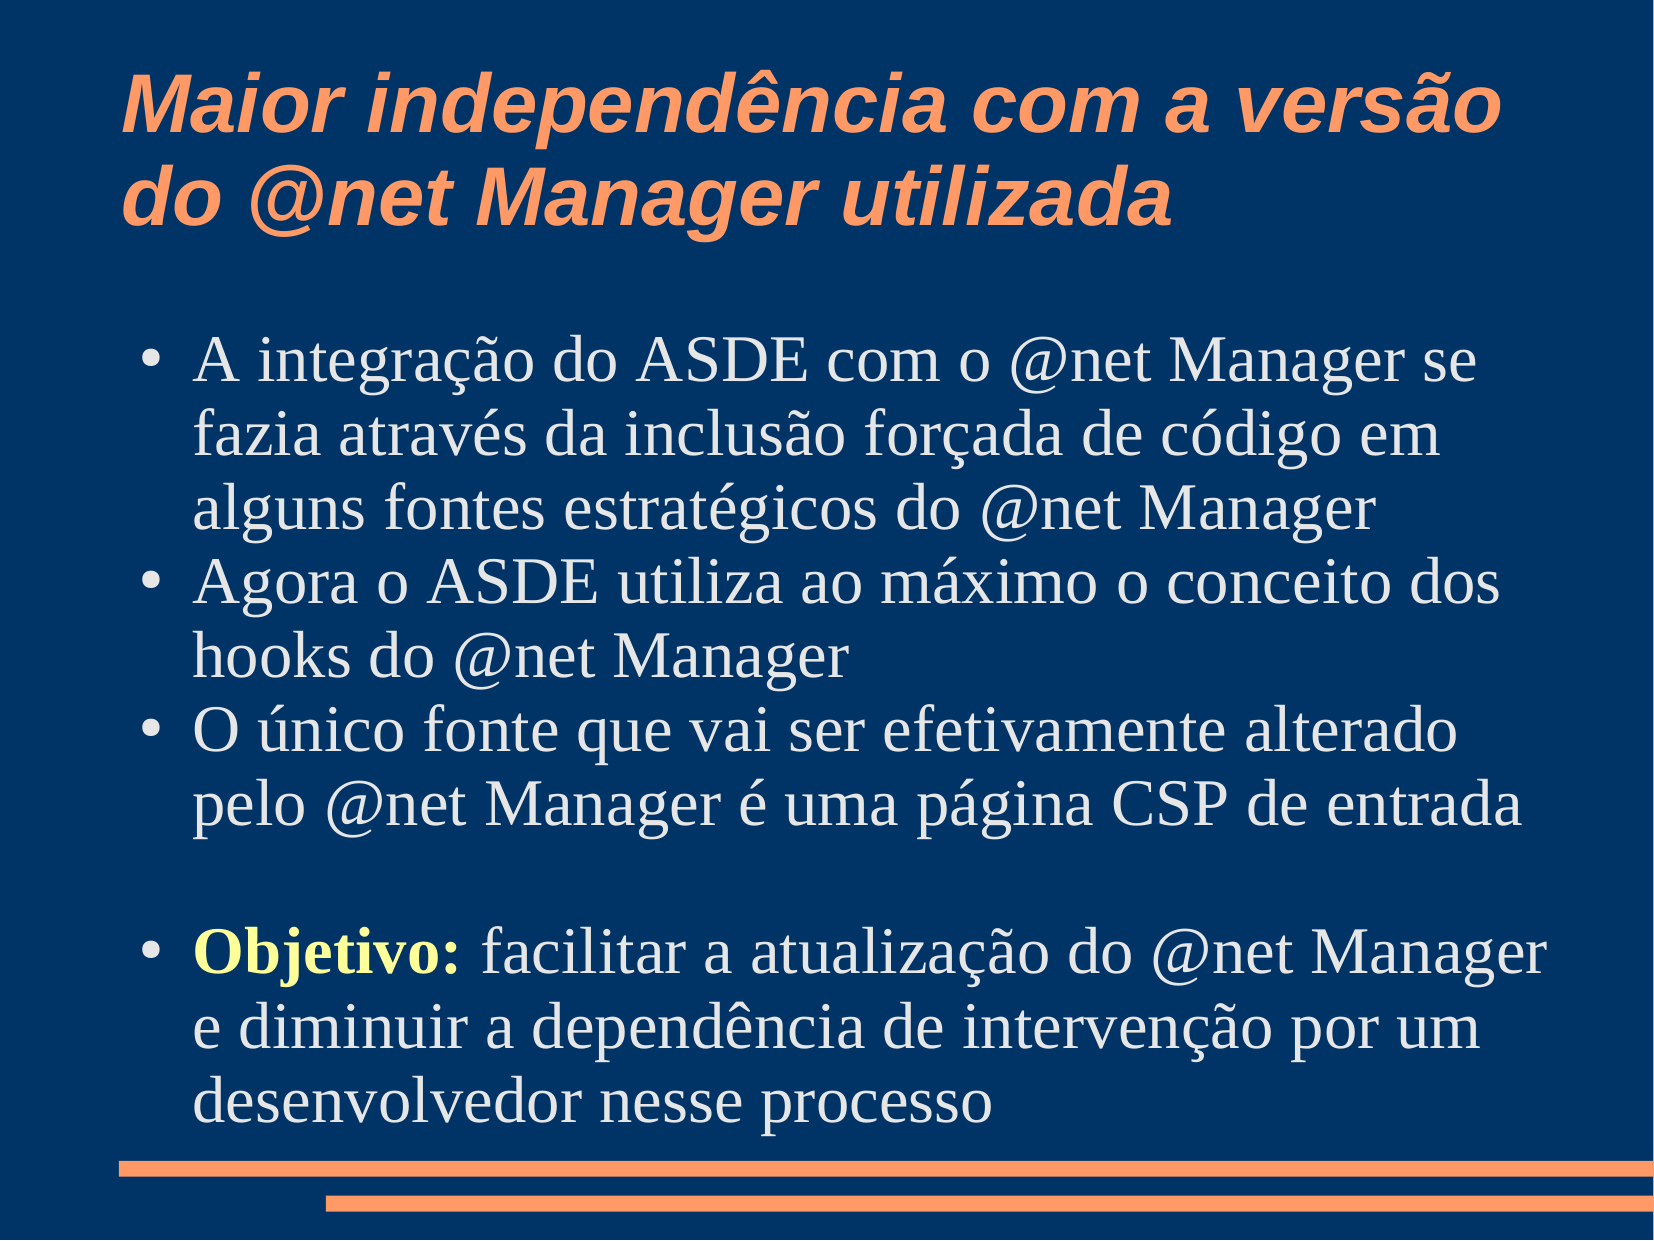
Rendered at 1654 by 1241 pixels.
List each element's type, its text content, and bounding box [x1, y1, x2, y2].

list A integração do ASDE com o @net Manager se fazia através da inclusão forçada de código em alguns fontes estratégicos do @net Manager Agora o ASDE utiliza ao máximo o conceito dos hooks do @net Manager O único fonte que vai ser efetivamente alterado pelo @net Manager é uma página CSP de entrada Objetivo: facilitar a atualização do @net Manager e diminuir a dependência de intervenção por um desenvolvedor nesse processo [121, 322, 1561, 1137]
title Maior independência com a versão do @net Manager utilizada [121, 53, 1534, 246]
